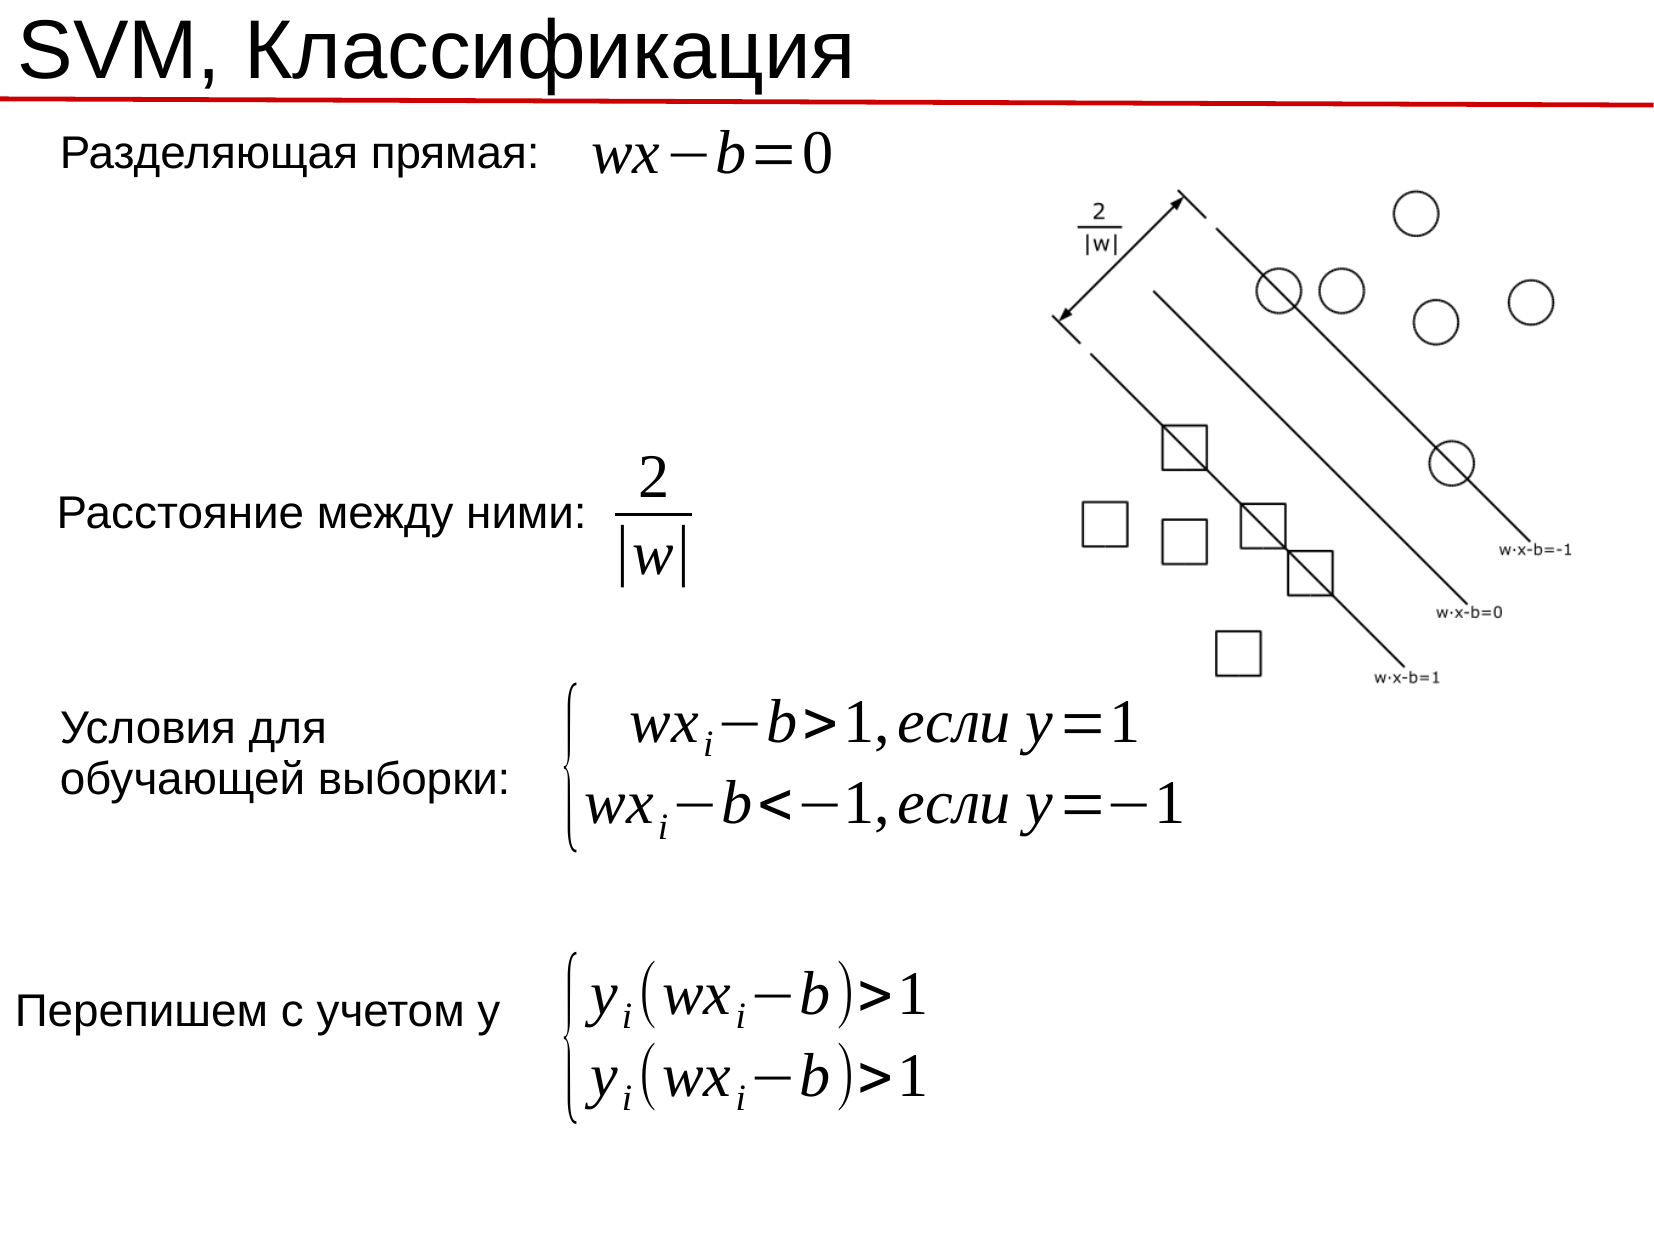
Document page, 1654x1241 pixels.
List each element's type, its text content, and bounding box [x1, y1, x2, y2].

title SVM, Классификация [17, 0, 1263, 99]
chart [555, 949, 938, 1128]
text_box Перепишем с учетом y [0, 977, 541, 1096]
picture [999, 134, 1621, 756]
chart [555, 679, 1195, 856]
chart [604, 441, 703, 591]
text_box Расстояние между ними: [41, 480, 634, 598]
chart [583, 117, 841, 187]
text_box Условия для обучающей выборки: [45, 694, 541, 812]
text_box Разделяющая прямая: [45, 120, 766, 187]
